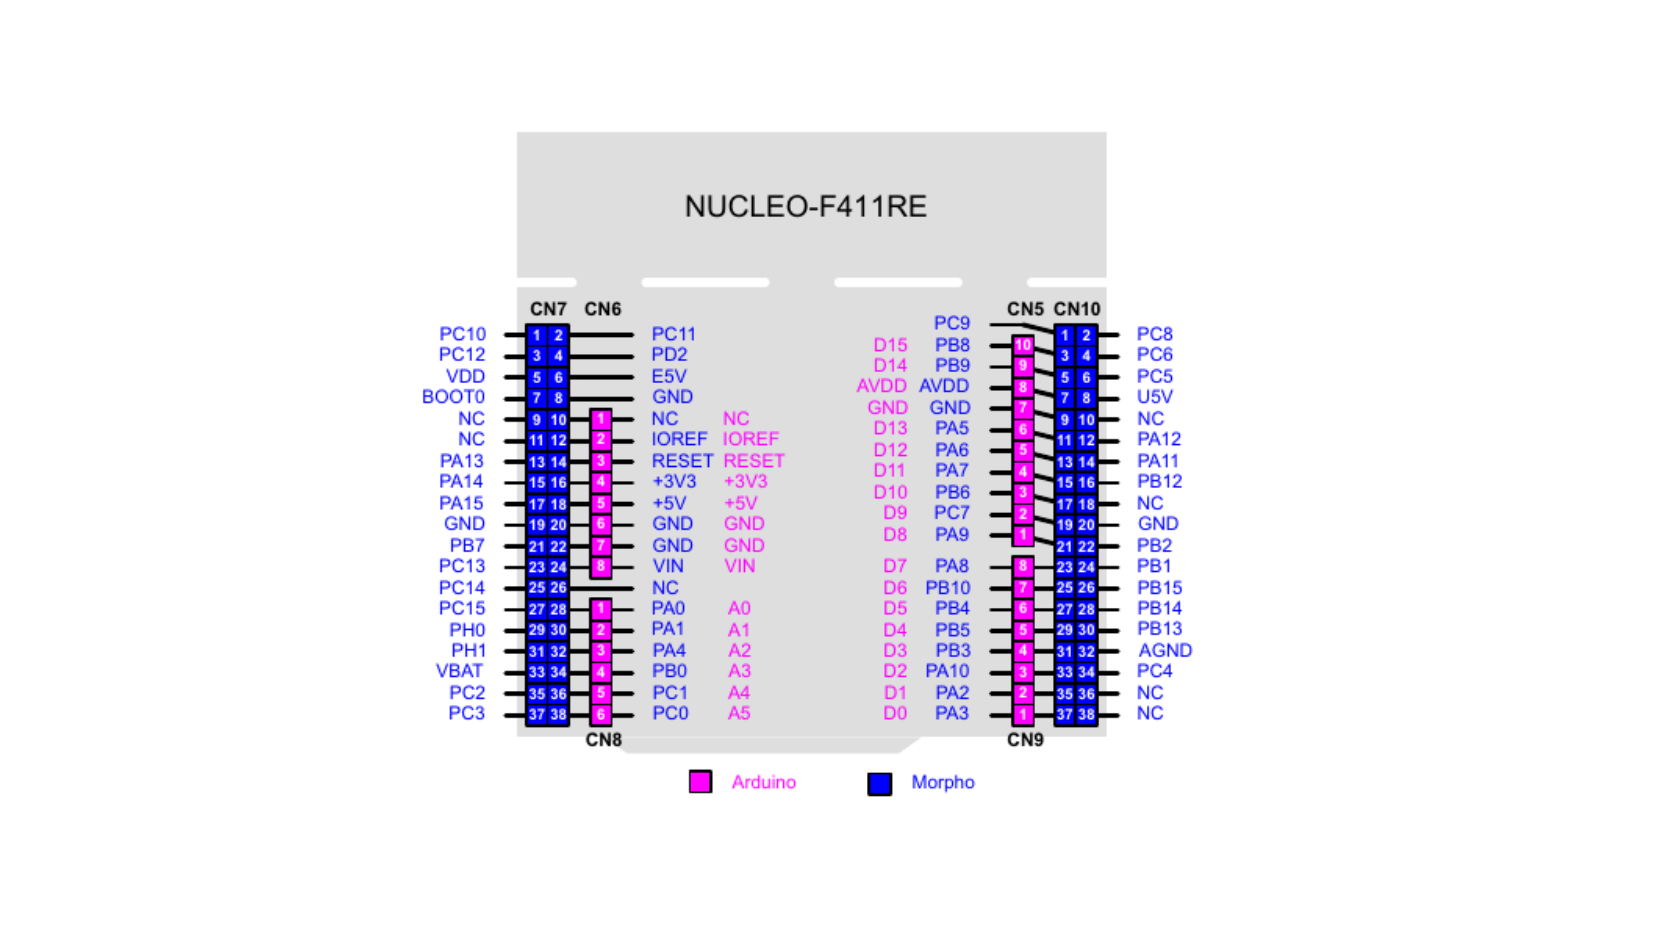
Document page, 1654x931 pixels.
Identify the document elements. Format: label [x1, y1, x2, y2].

picture [375, 112, 1282, 820]
